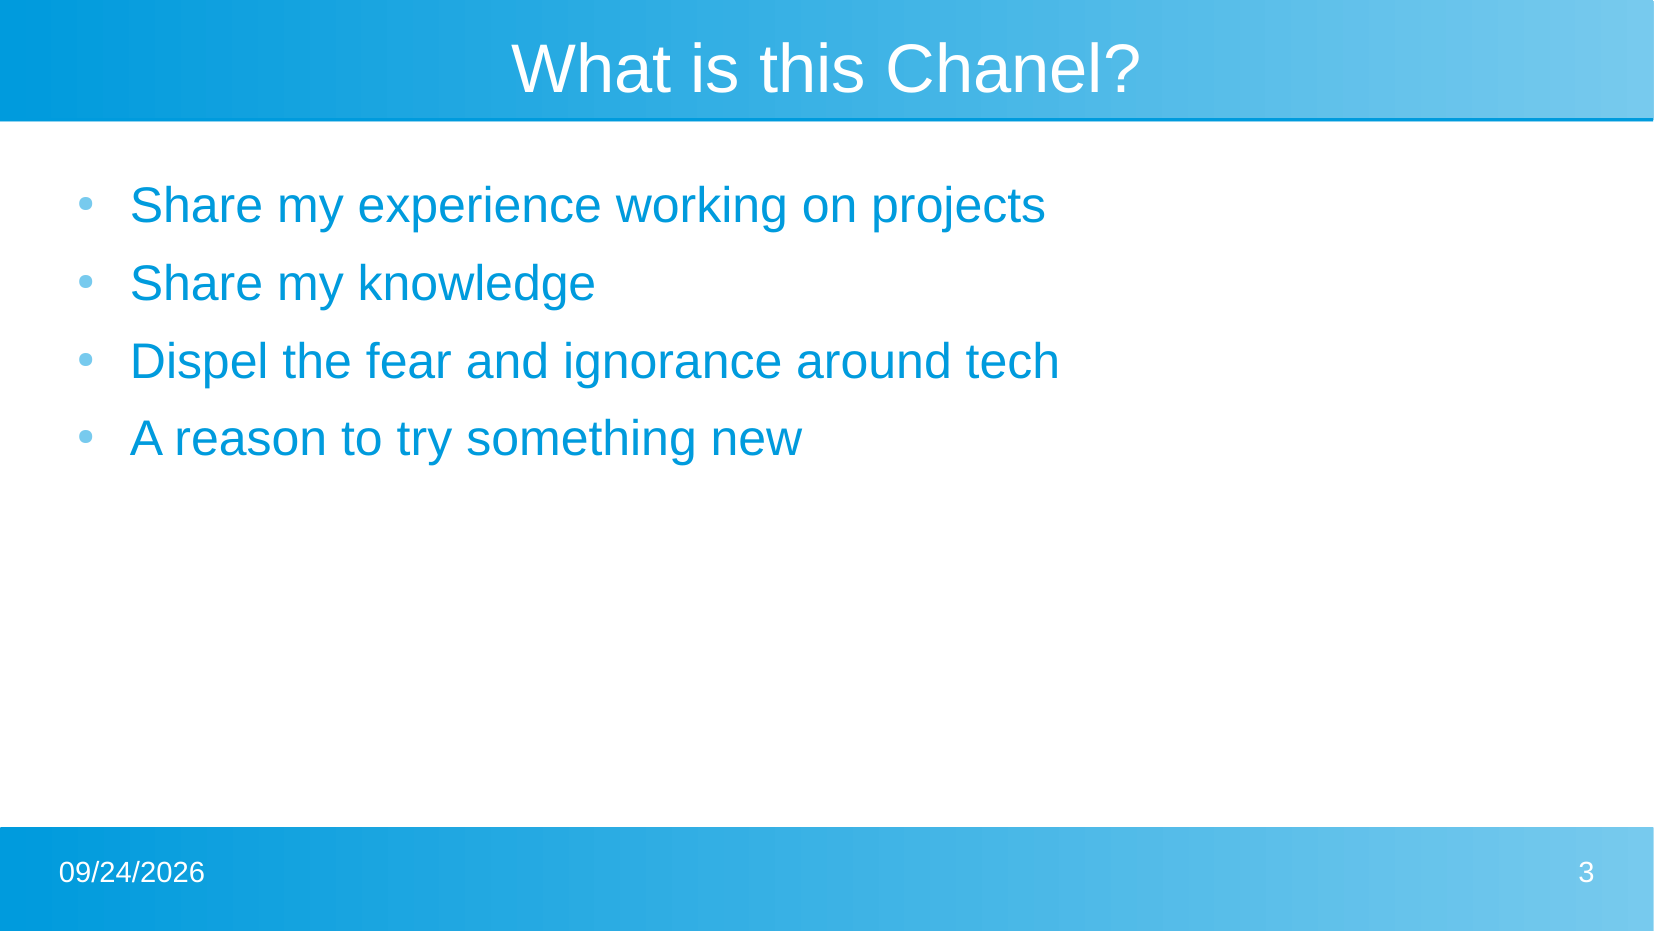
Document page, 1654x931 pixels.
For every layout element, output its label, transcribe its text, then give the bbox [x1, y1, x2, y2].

list Share my experience working on projects Share my knowledge Dispel the fear and ignorance around tech A reason to try something new [59, 177, 1595, 768]
title What is this Chanel? [59, 29, 1595, 108]
